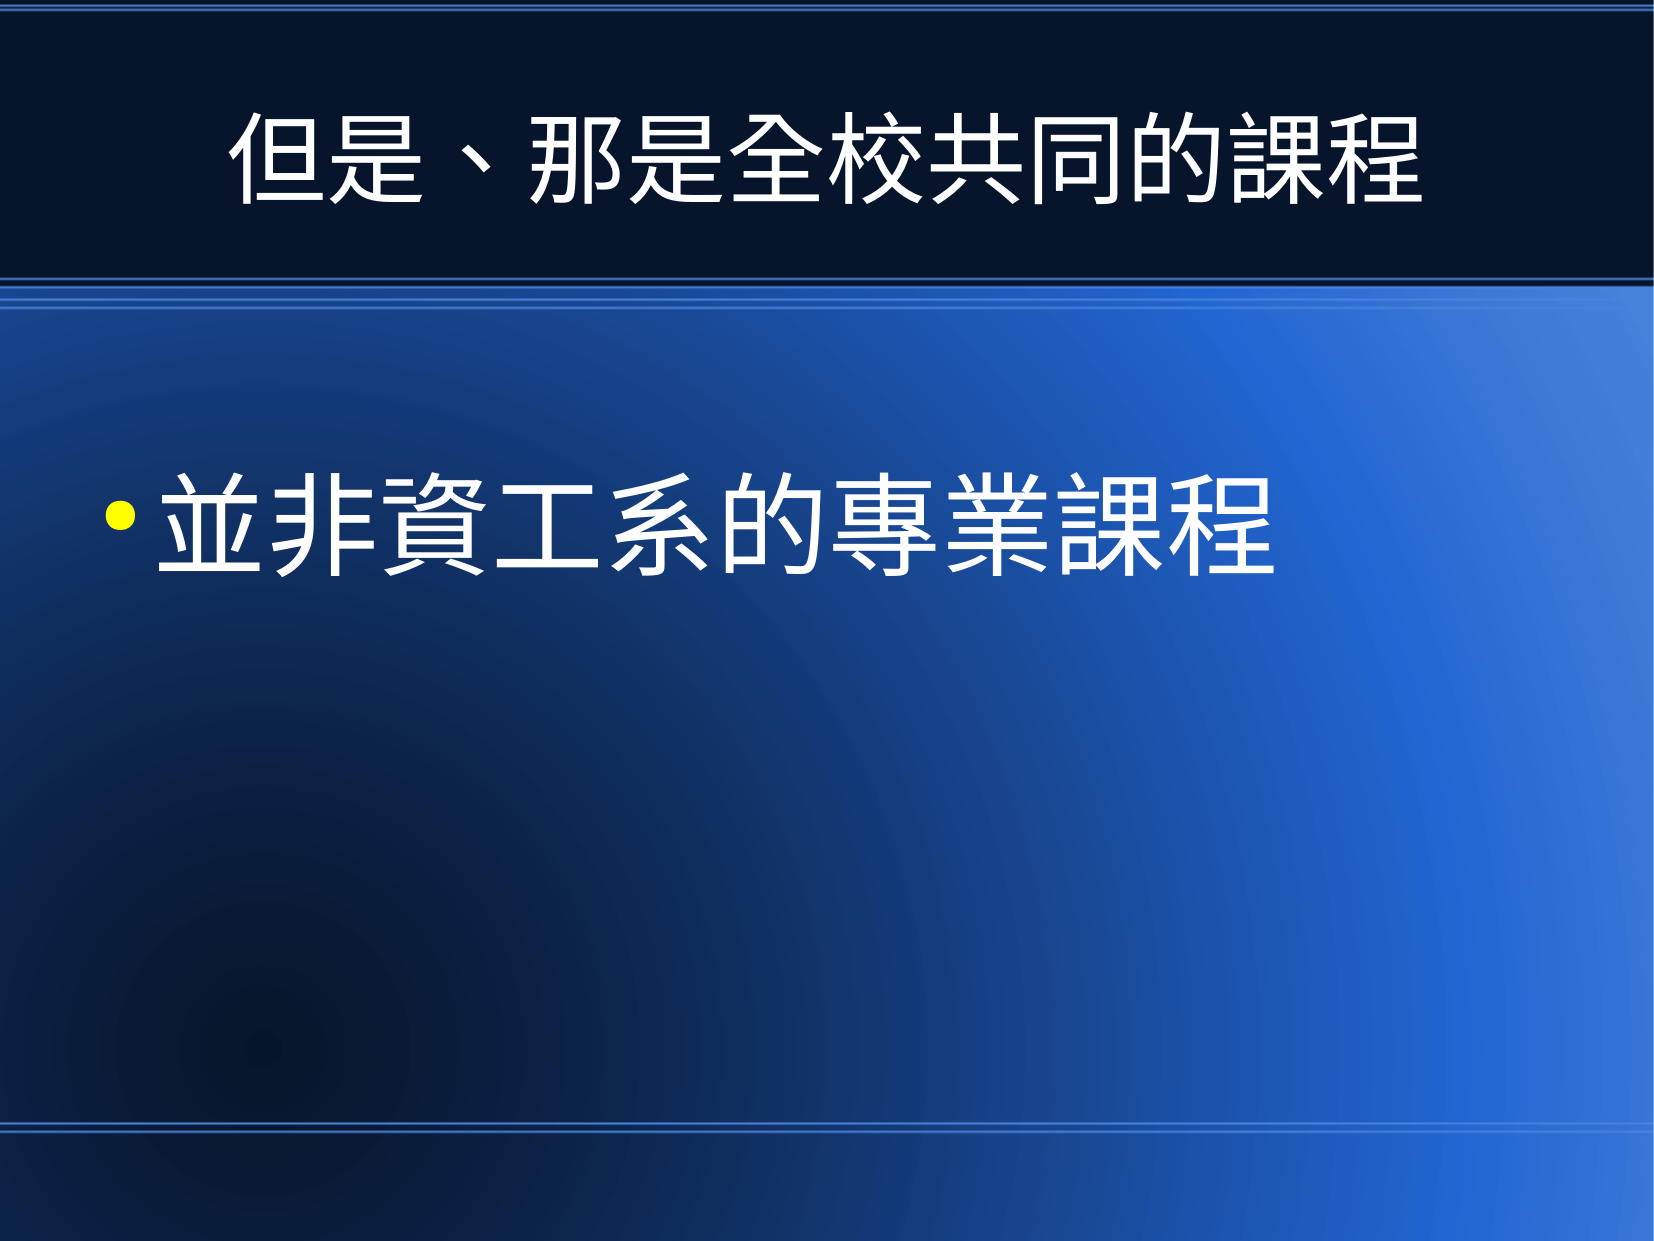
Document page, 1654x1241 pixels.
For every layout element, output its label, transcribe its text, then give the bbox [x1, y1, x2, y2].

picture [0, 0, 1654, 1241]
list 並非資工系的專業課程 [82, 355, 1571, 1241]
title 但是、那是全校共同的課程 [82, 49, 1571, 257]
